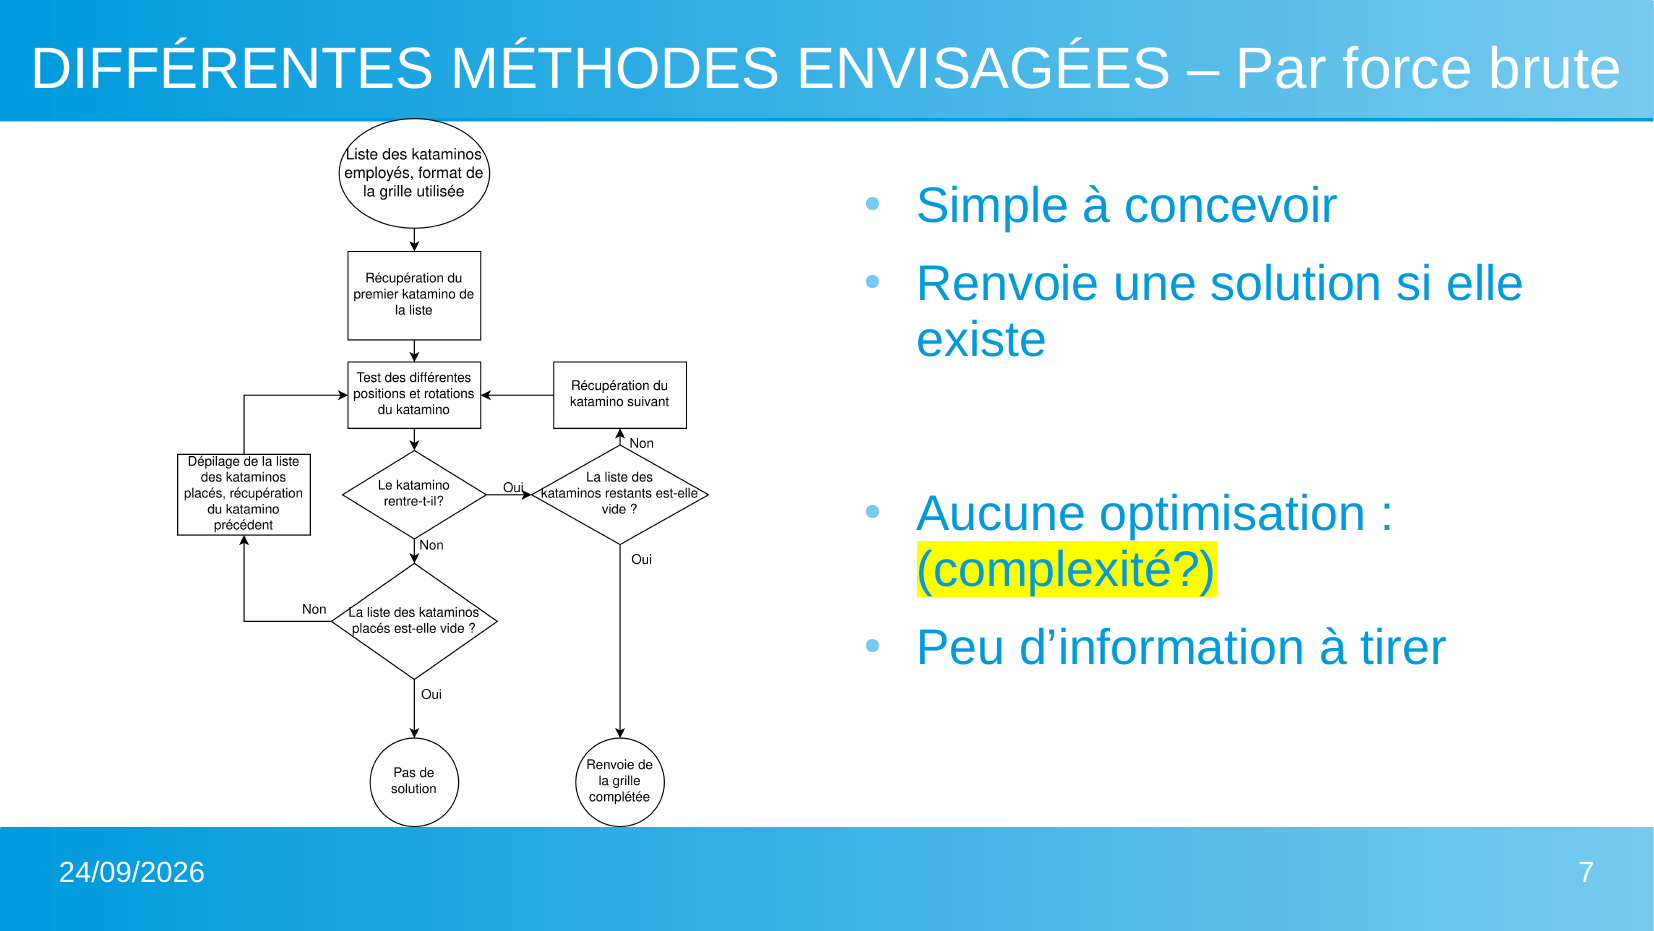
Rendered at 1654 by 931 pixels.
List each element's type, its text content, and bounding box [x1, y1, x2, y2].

list Simple à concevoir Renvoie une solution si elle existe [845, 177, 1596, 459]
title DIFFÉRENTES MÉTHODES ENVISAGÉES – Par force brute [0, 0, 1654, 144]
picture [177, 118, 709, 827]
list Aucune optimisation : (complexité?) Peu d’information à tirer [845, 485, 1596, 768]
